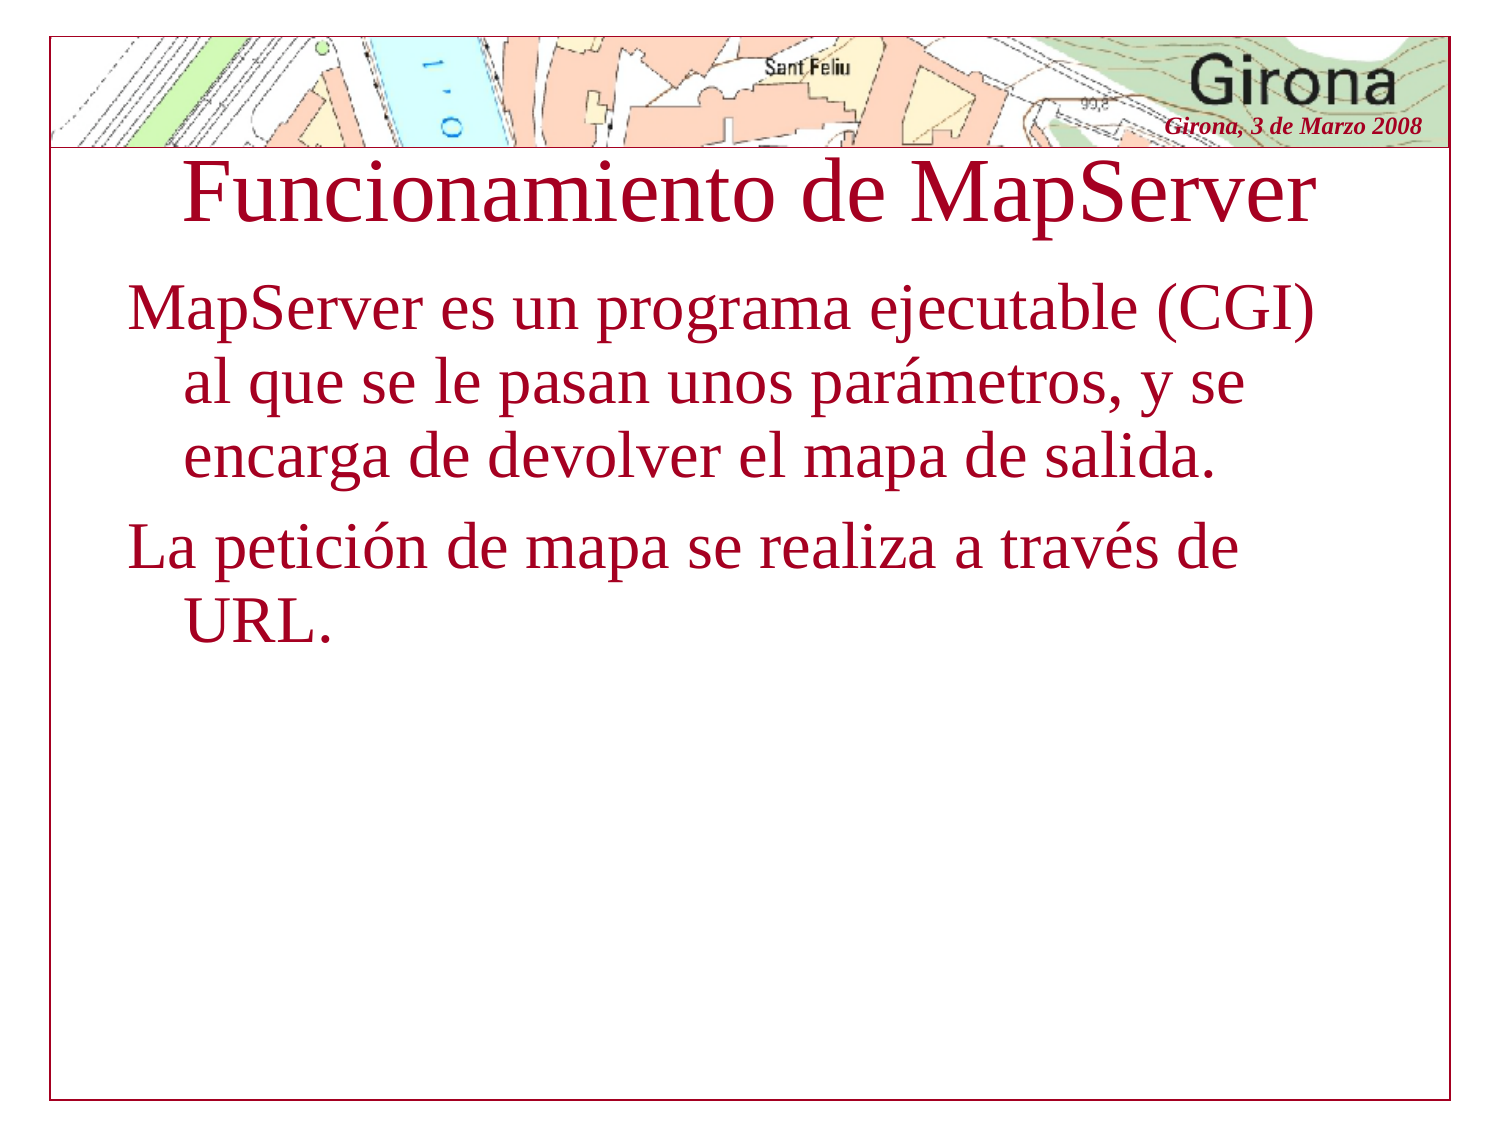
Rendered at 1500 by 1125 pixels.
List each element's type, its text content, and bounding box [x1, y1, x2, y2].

picture [51, 37, 1448, 147]
list MapServer es un programa ejecutable (CGI) al que se le pasan unos parámetros, y se encarga de devolver el mapa de salida. La petición de mapa se realiza a través de URL. [112, 262, 1388, 1001]
text_box Funcionamiento de MapServer [76, 137, 1424, 244]
